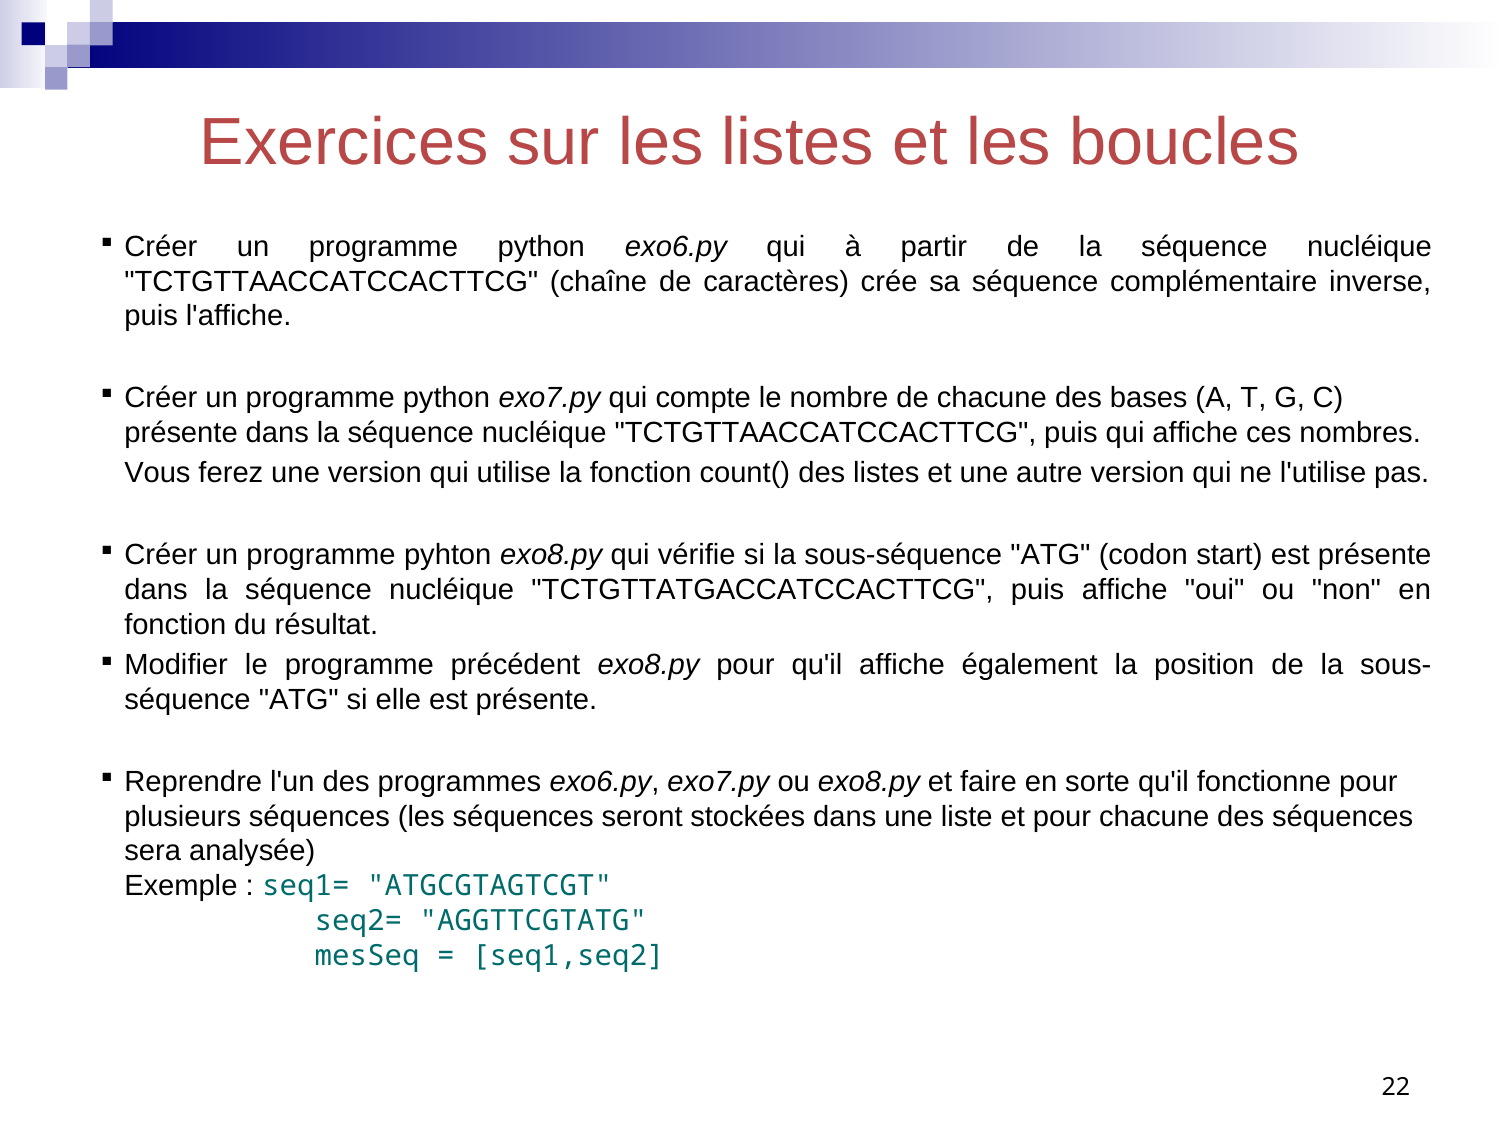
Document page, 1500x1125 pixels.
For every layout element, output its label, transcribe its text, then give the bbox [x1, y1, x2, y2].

title Exercices sur les listes et les boucles [75, 69, 1426, 207]
list Créer un programme python exo6.py qui à partir de la séquence nucléique "TCTGTTAACCATCCACTTCG" (chaîne de caractères) crée sa séquence complémentaire inverse, puis l'affiche. Créer un programme python exo7.py qui compte le nombre de chacune des bases (A, T, G, C) présente dans la séquence nucléique "TCTGTTAACCATCCACTTCG", puis qui affiche ces nombres. Vous ferez une version qui utilise la fonction count() des listes et une autre version qui ne l'utilise pas. Créer un programme pyhton exo8.py qui vérifie si la sous-séquence "ATG" (codon start) est présente dans la séquence nucléique "TCTGTTATGACCATCCACTTCG", puis affiche "oui" ou "non" en fonction du résultat. Modifier le programme précédent exo8.py pour qu'il affiche également la position de la sous-séquence "ATG" si elle est présente. Reprendre l'un des programmes exo6.py, exo7.py ou exo8.py et faire en sorte qu'il fonctionne pour plusieurs séquences (les séquences seront stockées dans une liste et pour chacune des séquences sera analysée) Exemple : seq1= "ATGCGTAGTCGT" seq2= "AGGTTCGTATG" mesSeq = [seq1,seq2] [86, 219, 1448, 1070]
